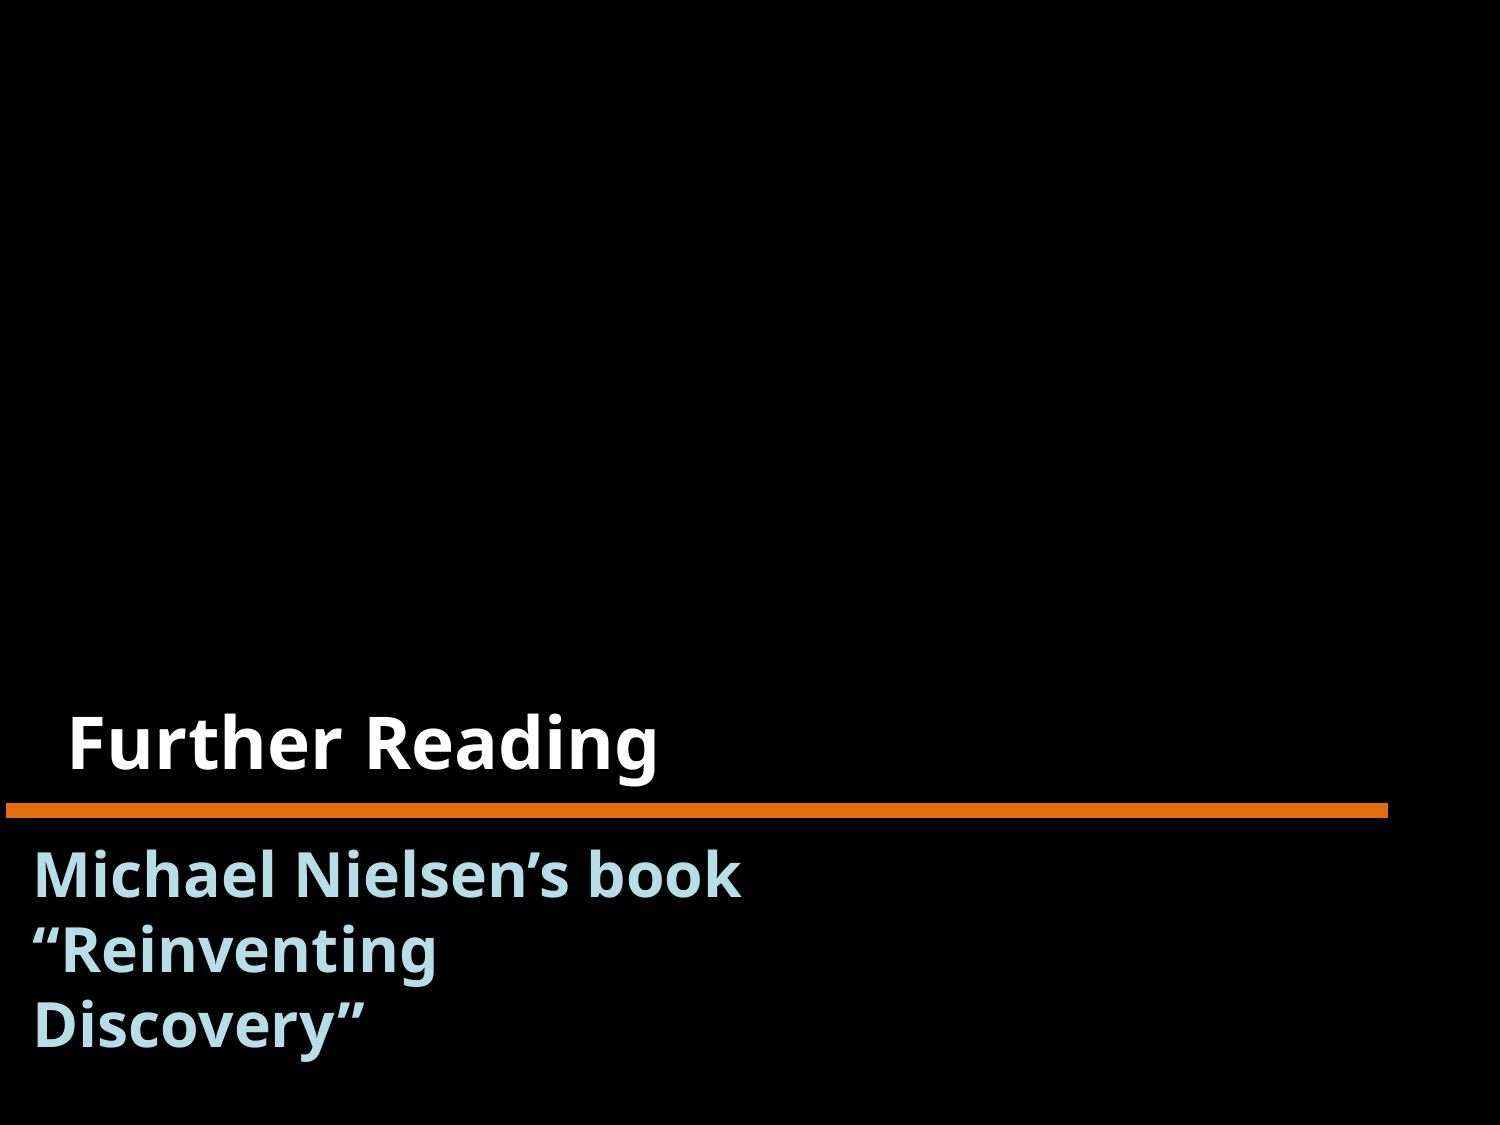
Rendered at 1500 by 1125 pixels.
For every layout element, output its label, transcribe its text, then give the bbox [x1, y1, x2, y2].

text_box Michael Nielsen’s book “Reinventing Discovery” [17, 827, 800, 995]
text_box Further Reading [51, 688, 774, 793]
